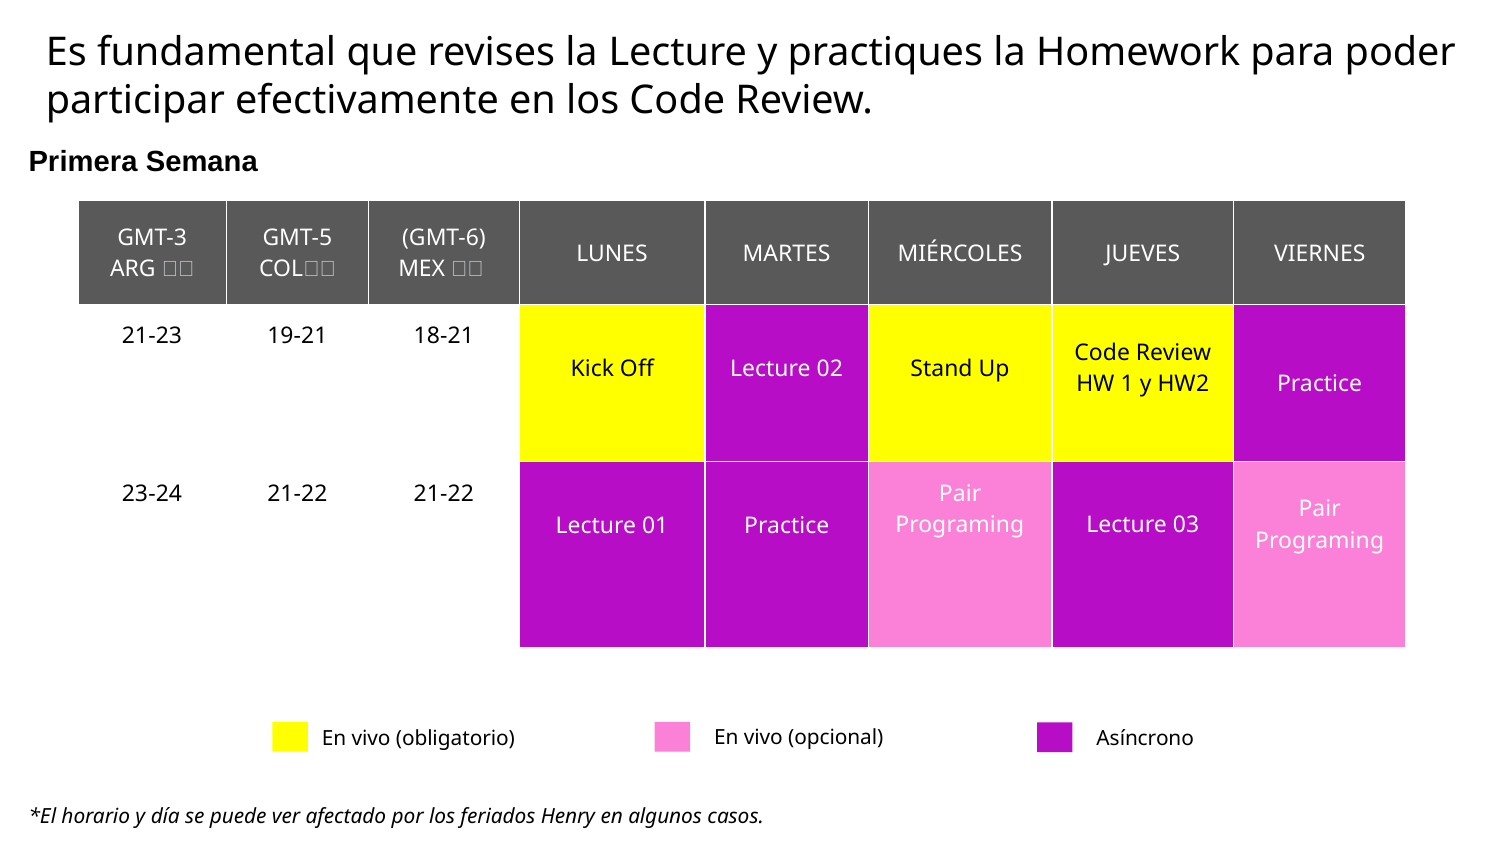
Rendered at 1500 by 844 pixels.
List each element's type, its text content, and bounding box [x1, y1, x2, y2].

table_cell 18-21 [369, 305, 519, 461]
table_header (GMT-6) MEX 🇲🇽 [369, 201, 519, 304]
table_cell Practice [1234, 305, 1405, 461]
table_cell 21-23 [79, 305, 226, 461]
text_box [272, 721, 306, 752]
text_box Es fundamental que revises la Lecture y practiques la Homework para poder participar efectivamente en los Code Review. [30, 11, 1480, 137]
table_cell Lecture 03 [1053, 462, 1233, 647]
table_cell 19-21 [227, 305, 368, 461]
table_header GMT-5 COL🇨🇴 [227, 201, 368, 304]
table_header MARTES [706, 201, 868, 304]
table_cell Lecture 02 [706, 305, 868, 461]
text_box Asíncrono [1081, 709, 1228, 765]
table_cell Stand Up [869, 305, 1051, 461]
table_cell Pair Programing [1234, 462, 1405, 647]
text_box *El horario y día se puede ver afectado por los feriados Henry en algunos casos. [13, 788, 936, 844]
table_cell Practice [706, 462, 868, 647]
table_cell Code Review HW 1 y HW2 [1053, 305, 1233, 461]
table_cell 21-22 [369, 462, 519, 647]
table_header MIÉRCOLES [869, 201, 1051, 304]
text_box Primera Semana [13, 127, 324, 193]
table_cell Pair Programing [869, 462, 1051, 647]
table_header GMT-3 ARG 🇦🇷 [79, 201, 226, 304]
text_box [654, 721, 691, 752]
table_header JUEVES [1053, 201, 1233, 304]
table_header LUNES [520, 201, 704, 304]
text_box [1037, 722, 1073, 753]
table_cell Lecture 01 [520, 462, 704, 647]
table_cell Kick Off [520, 305, 704, 461]
table_cell 23-24 [79, 462, 226, 647]
text_box En vivo (obligatorio) [306, 709, 589, 765]
text_box En vivo (opcional) [699, 709, 948, 765]
table_header VIERNES [1234, 201, 1405, 304]
table_cell 21-22 [227, 462, 368, 647]
